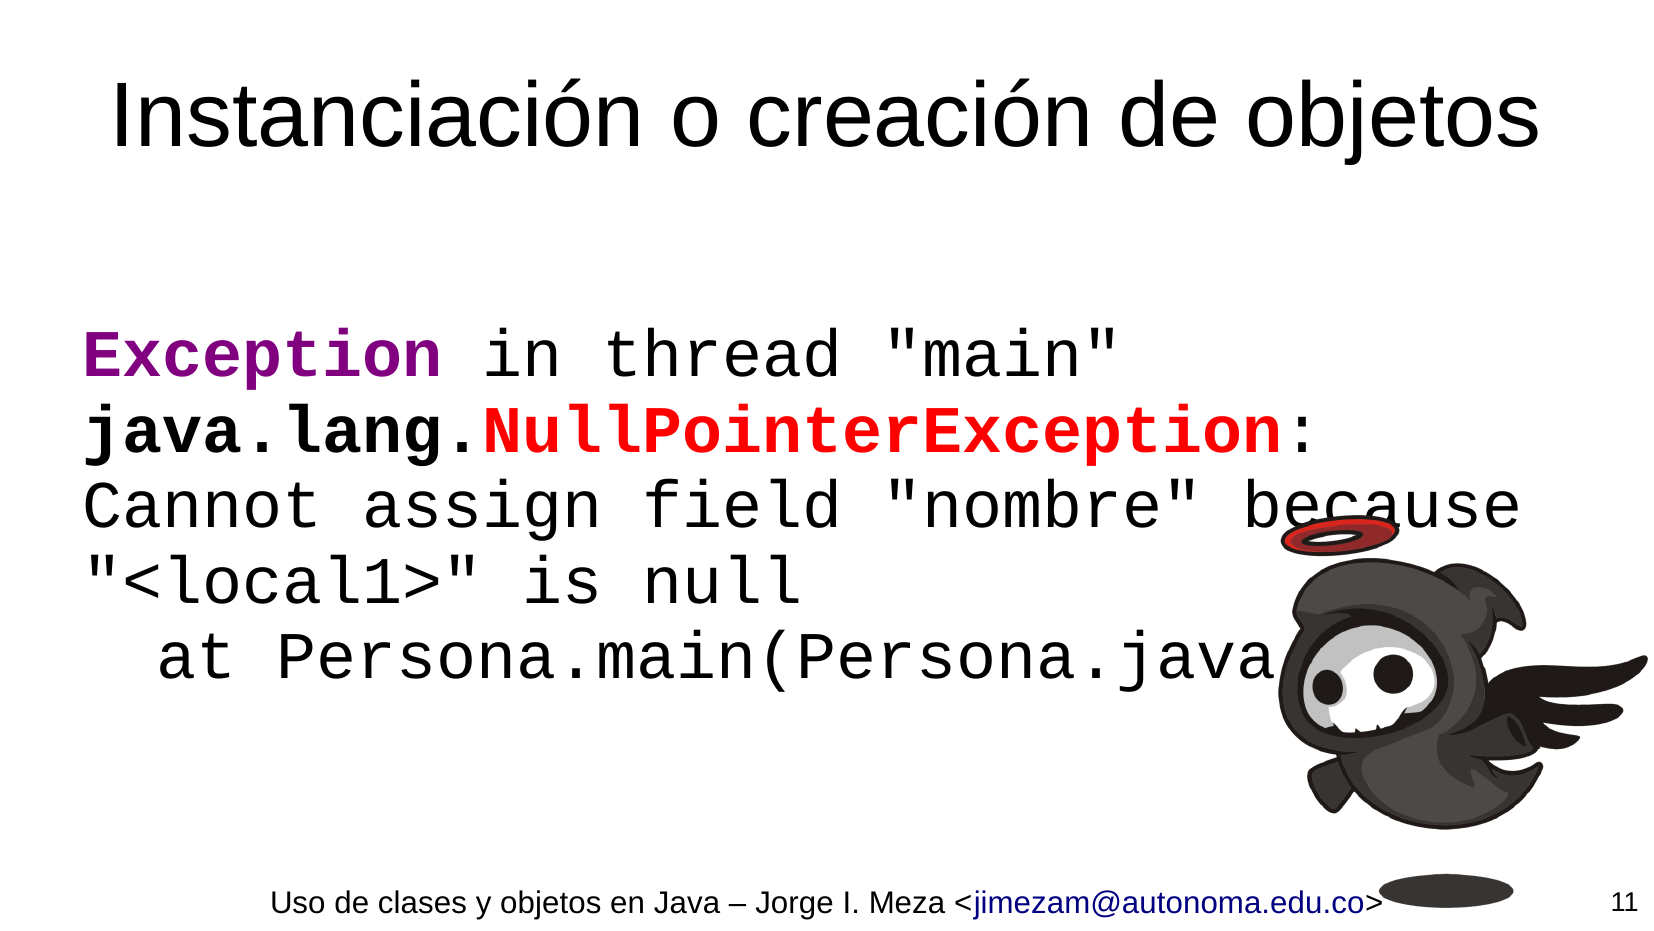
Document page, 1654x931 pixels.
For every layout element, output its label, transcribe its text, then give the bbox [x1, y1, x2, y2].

picture [1278, 514, 1648, 908]
subtitle Exception in thread "main" java.lang.NullPointerException: Cannot assign field "nombre" because "<local1>" is null at Persona.main(Persona.java:6) [82, 217, 1571, 879]
title Instanciación o creación de objetos [82, 37, 1571, 193]
